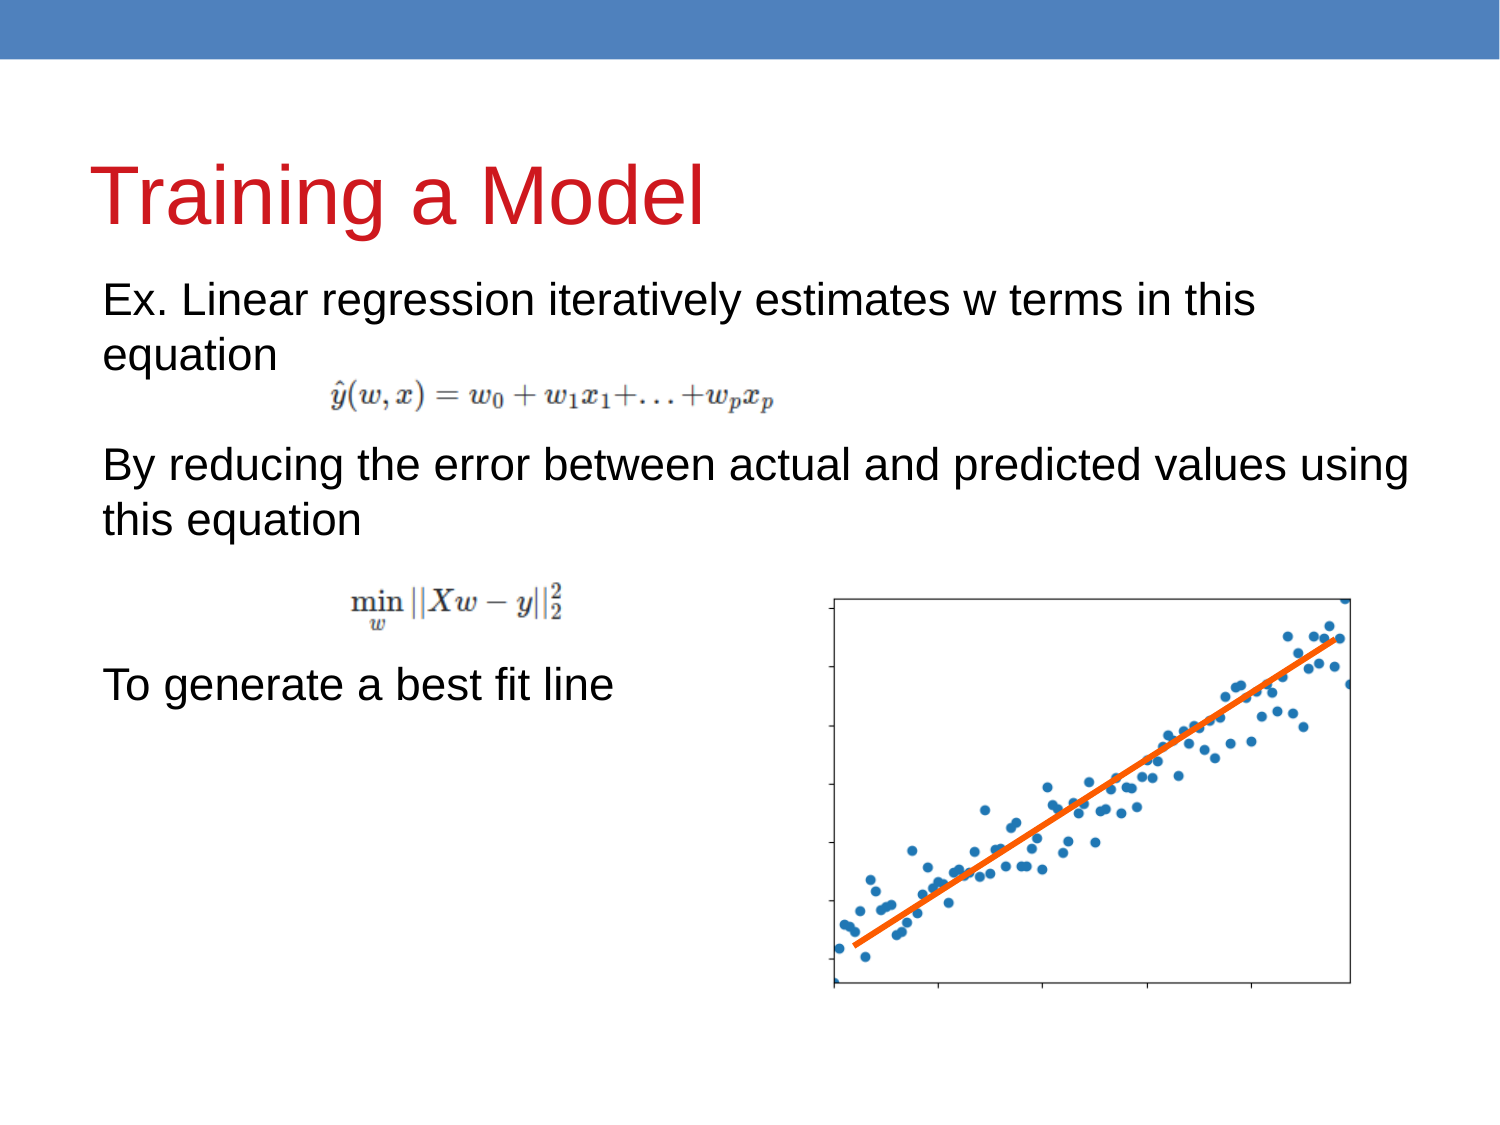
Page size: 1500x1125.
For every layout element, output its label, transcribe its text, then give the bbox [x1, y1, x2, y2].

picture [313, 371, 786, 426]
text_box Ex. Linear regression iteratively estimates w terms in this equation By reducing the error between actual and predicted values using this equation To generate a best fit line [87, 262, 1437, 1062]
picture [815, 583, 1381, 997]
text_box Training a Model [75, 87, 1425, 250]
picture [335, 570, 583, 640]
